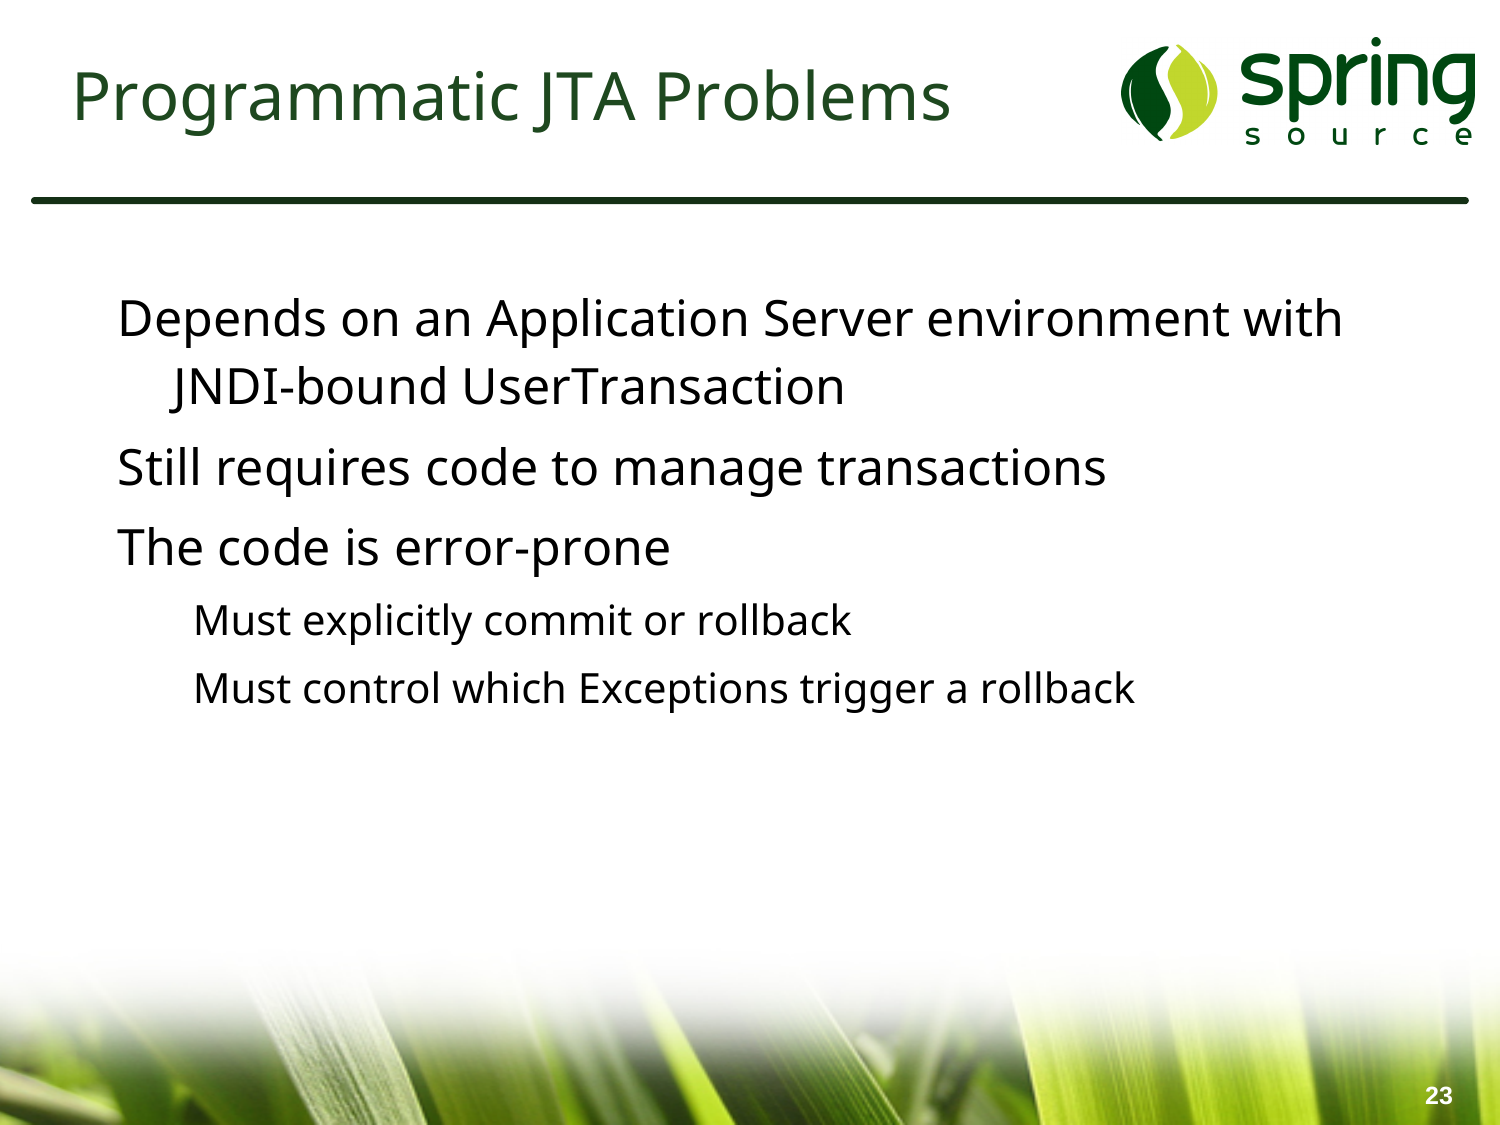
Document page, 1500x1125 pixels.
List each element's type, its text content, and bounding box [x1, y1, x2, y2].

list Depends on an Application Server environment with JNDI-bound UserTransaction Still requires code to manage transactions The code is error-prone Must explicitly commit or rollback Must control which Exceptions trigger a rollback [103, 275, 1394, 938]
picture [0, 944, 1500, 1125]
picture [1121, 37, 1475, 145]
title Programmatic JTA Problems [56, 13, 1089, 176]
